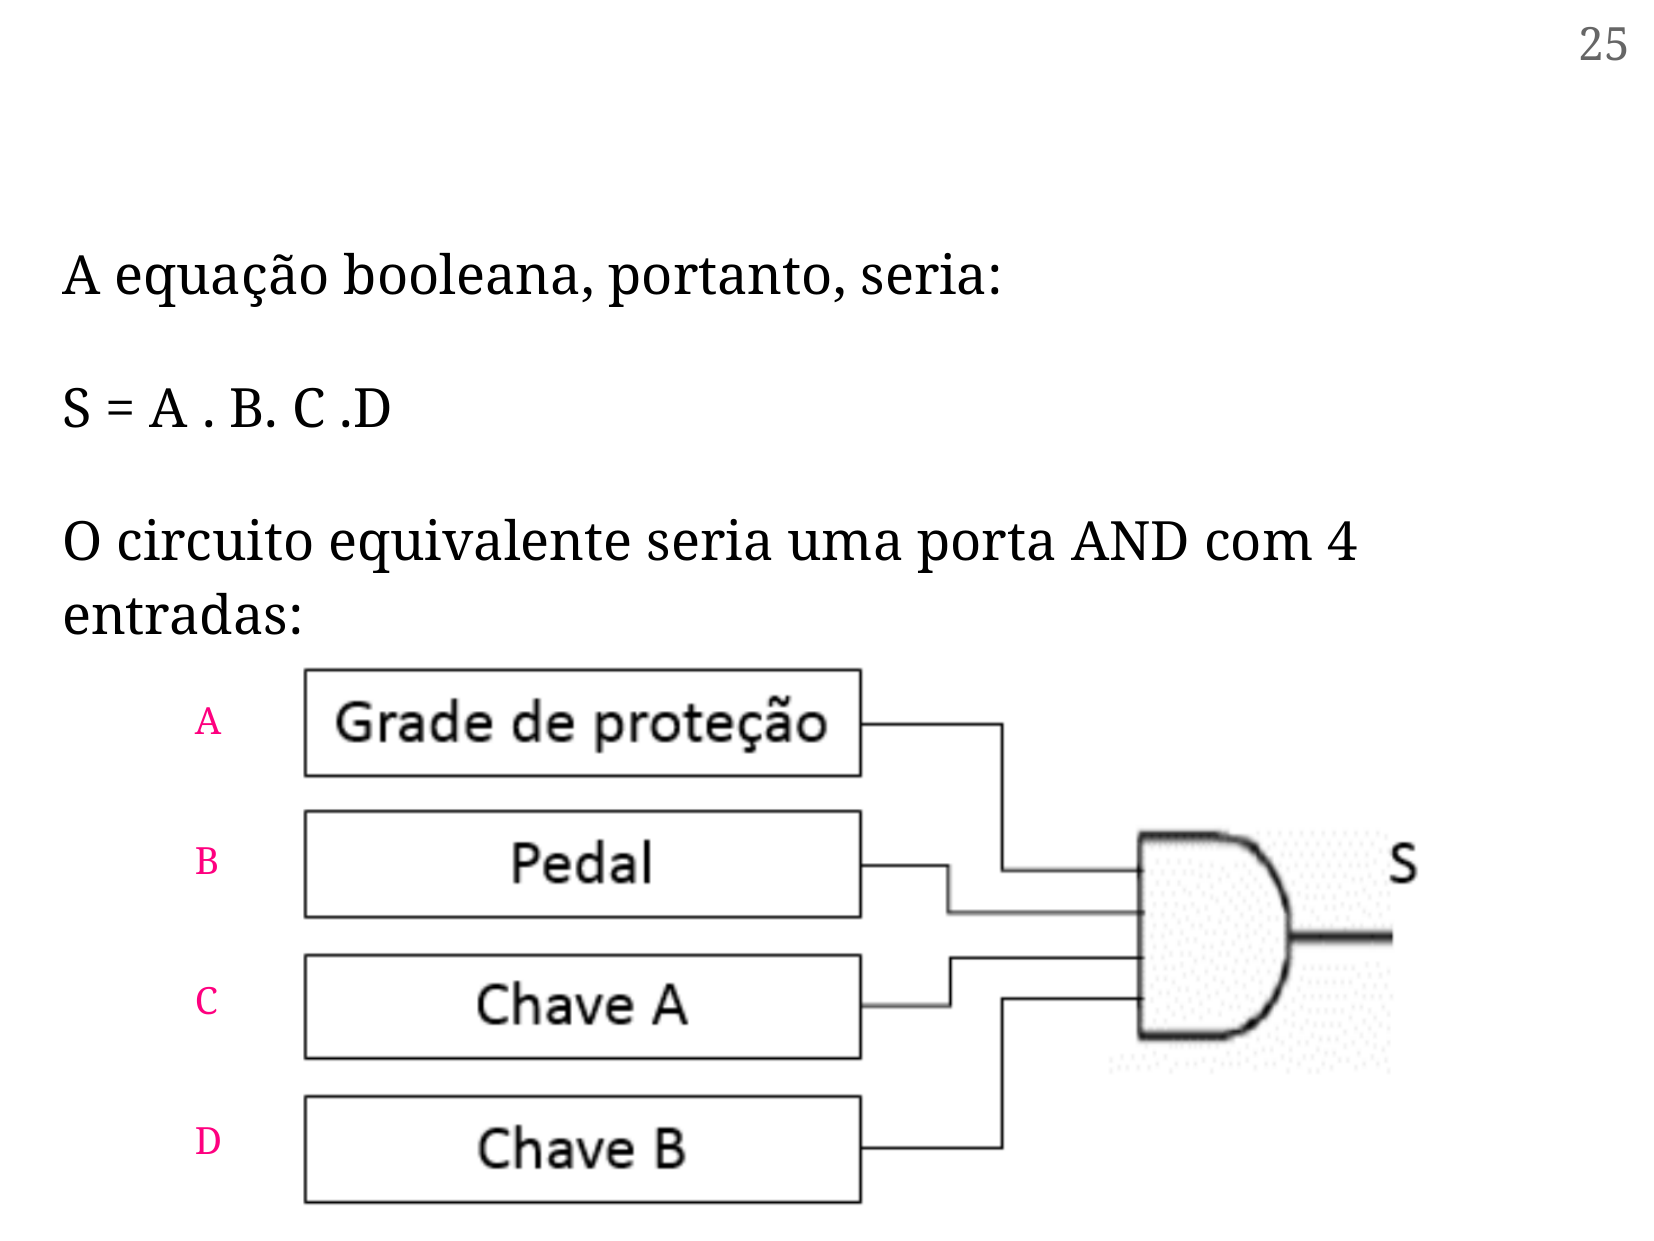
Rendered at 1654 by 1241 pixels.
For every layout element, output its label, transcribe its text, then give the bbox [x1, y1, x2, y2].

text_box D [180, 1107, 237, 1174]
text_box B [180, 826, 235, 893]
picture [302, 664, 1419, 1211]
text_box C [180, 967, 233, 1034]
text_box A [180, 687, 237, 753]
list A equação booleana, portanto, seria: S = A . B. C .D O circuito equivalente seria uma porta AND com 4 entradas: [59, 236, 1595, 1211]
